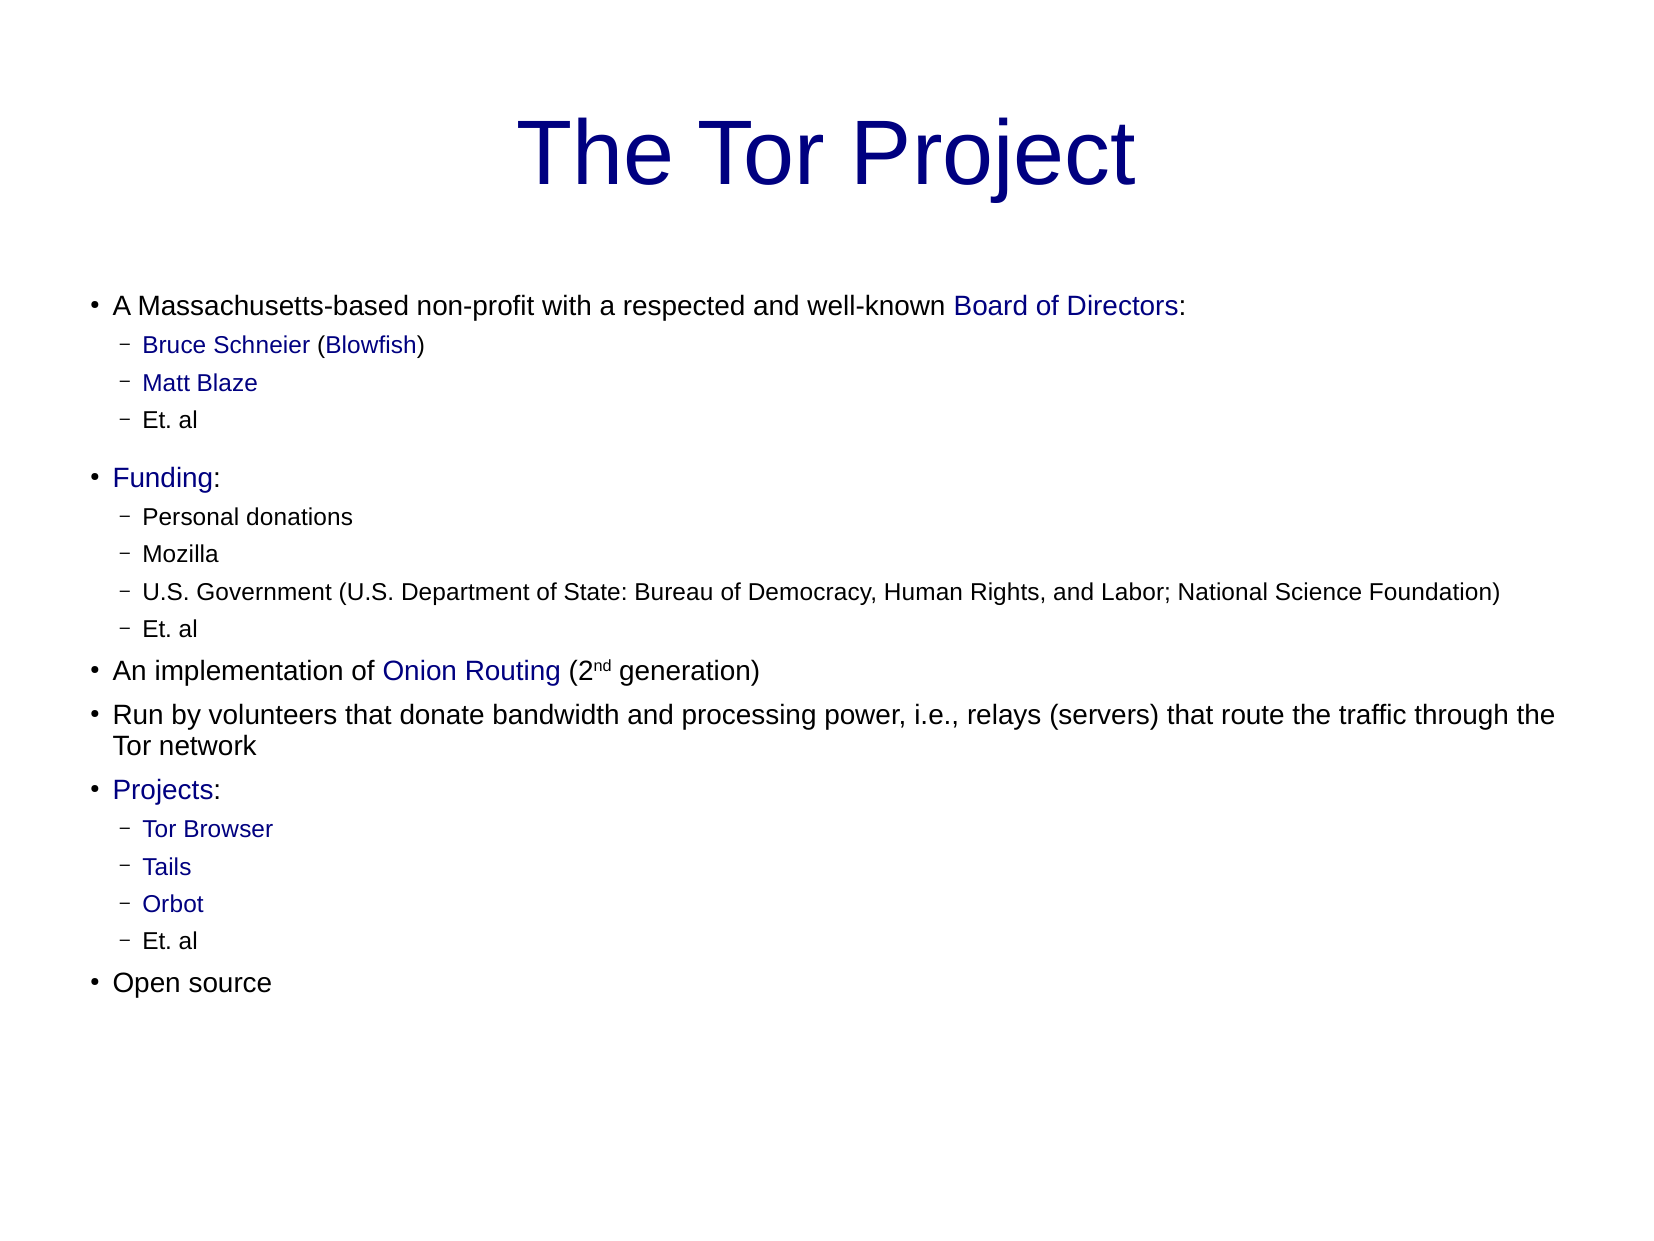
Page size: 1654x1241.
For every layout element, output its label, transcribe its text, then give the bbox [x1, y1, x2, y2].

list A Massachusetts-based non-profit with a respected and well-known Board of Directors: Bruce Schneier (Blowfish) Matt Blaze Et. al Funding: Personal donations Mozilla U.S. Government (U.S. Department of State: Bureau of Democracy, Human Rights, and Labor; National Science Foundation) Et. al An implementation of Onion Routing (2nd generation) Run by volunteers that donate bandwidth and processing power, i.e., relays (servers) that route the traffic through the Tor network Projects: Tor Browser Tails Orbot Et. al Open source [82, 290, 1571, 1010]
title The Tor Project [82, 49, 1571, 257]
